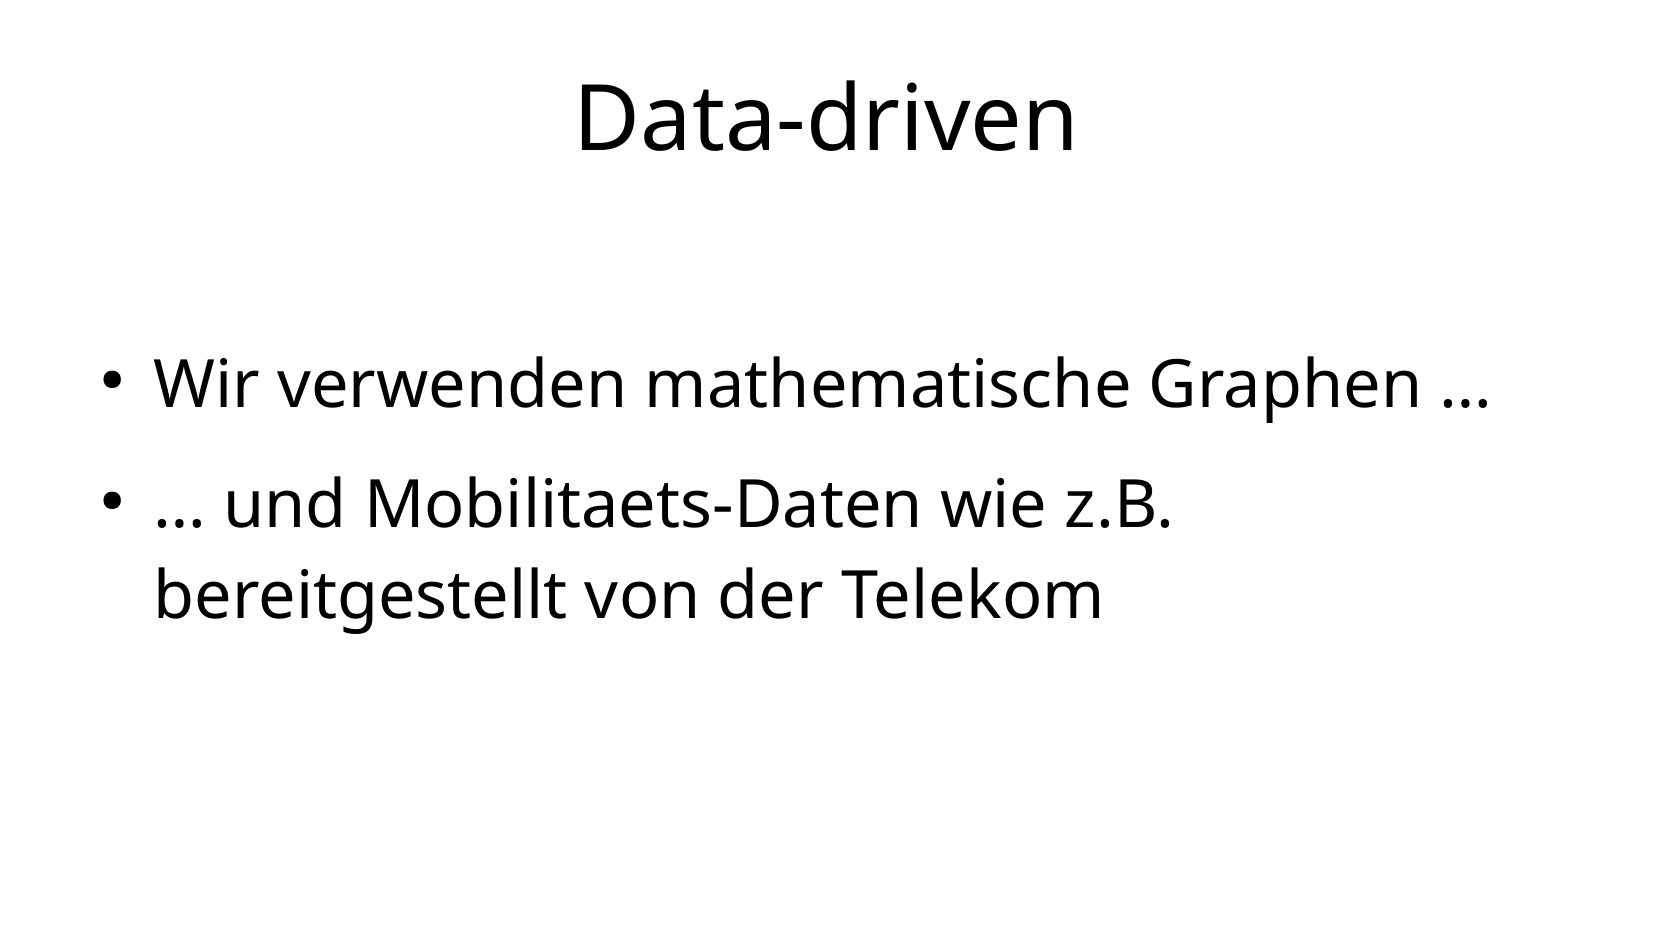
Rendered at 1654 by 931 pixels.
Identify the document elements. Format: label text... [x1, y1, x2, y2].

list Wir verwenden mathematische Graphen … … und Mobilitaets-Daten wie z.B. bereitgestellt von der Telekom [82, 217, 1571, 758]
title Data-driven [82, 37, 1571, 193]
